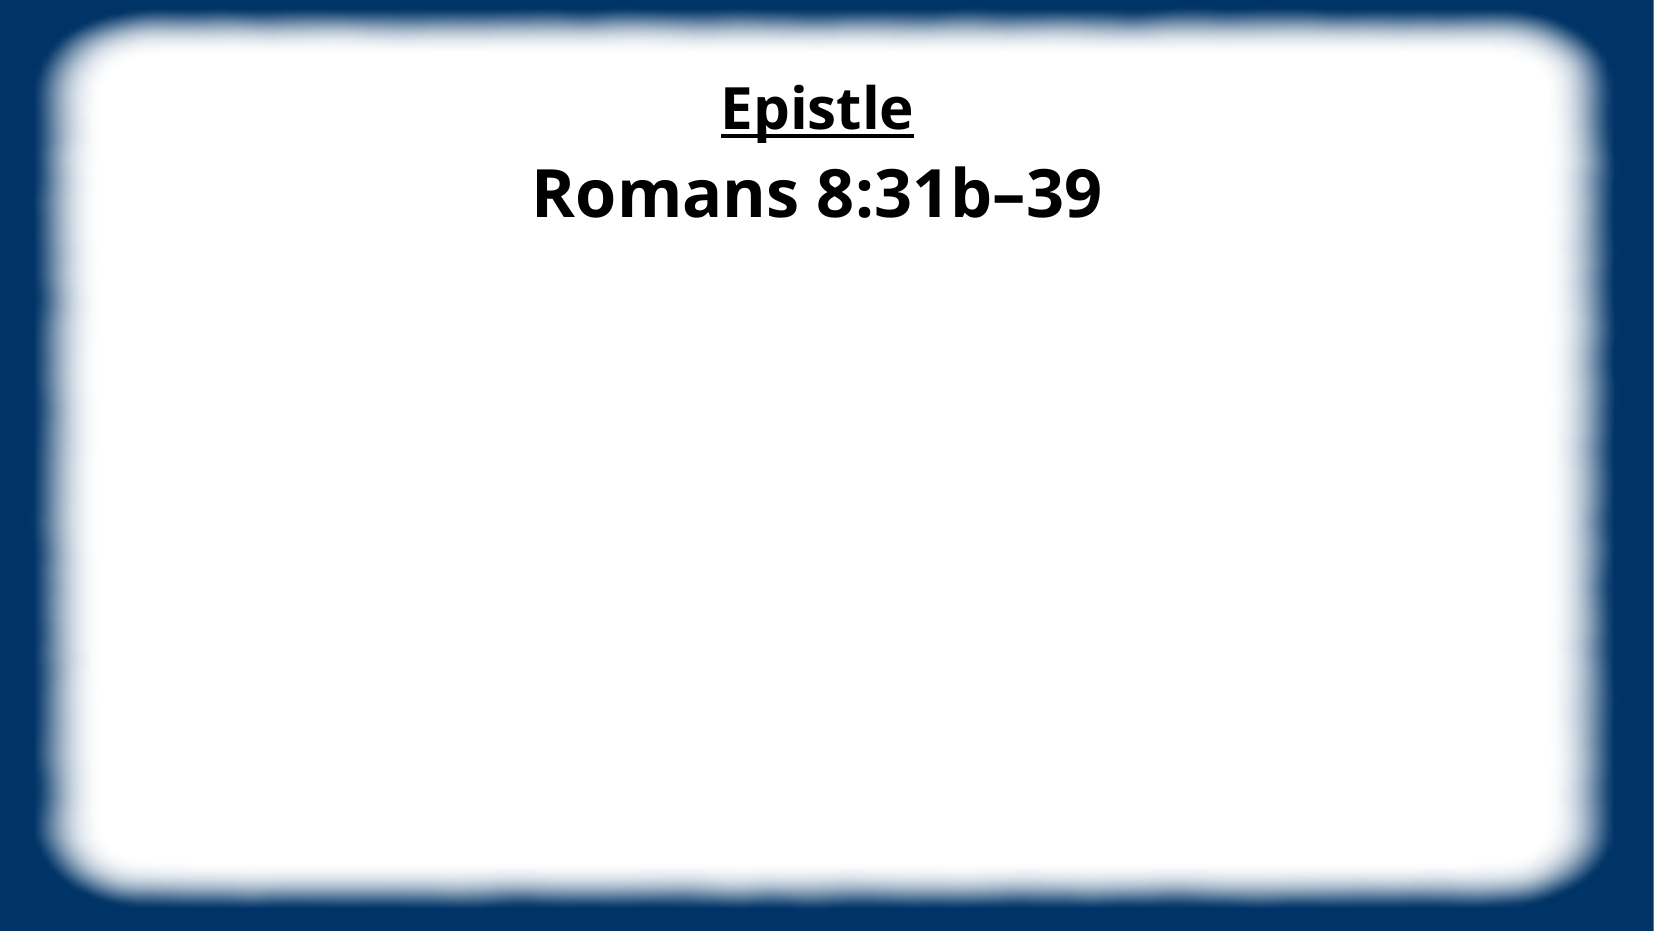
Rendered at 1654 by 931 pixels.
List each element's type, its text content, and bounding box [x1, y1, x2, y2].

text_box Epistle Romans 8:31b–39 [90, 60, 1546, 241]
picture [0, 0, 1654, 931]
